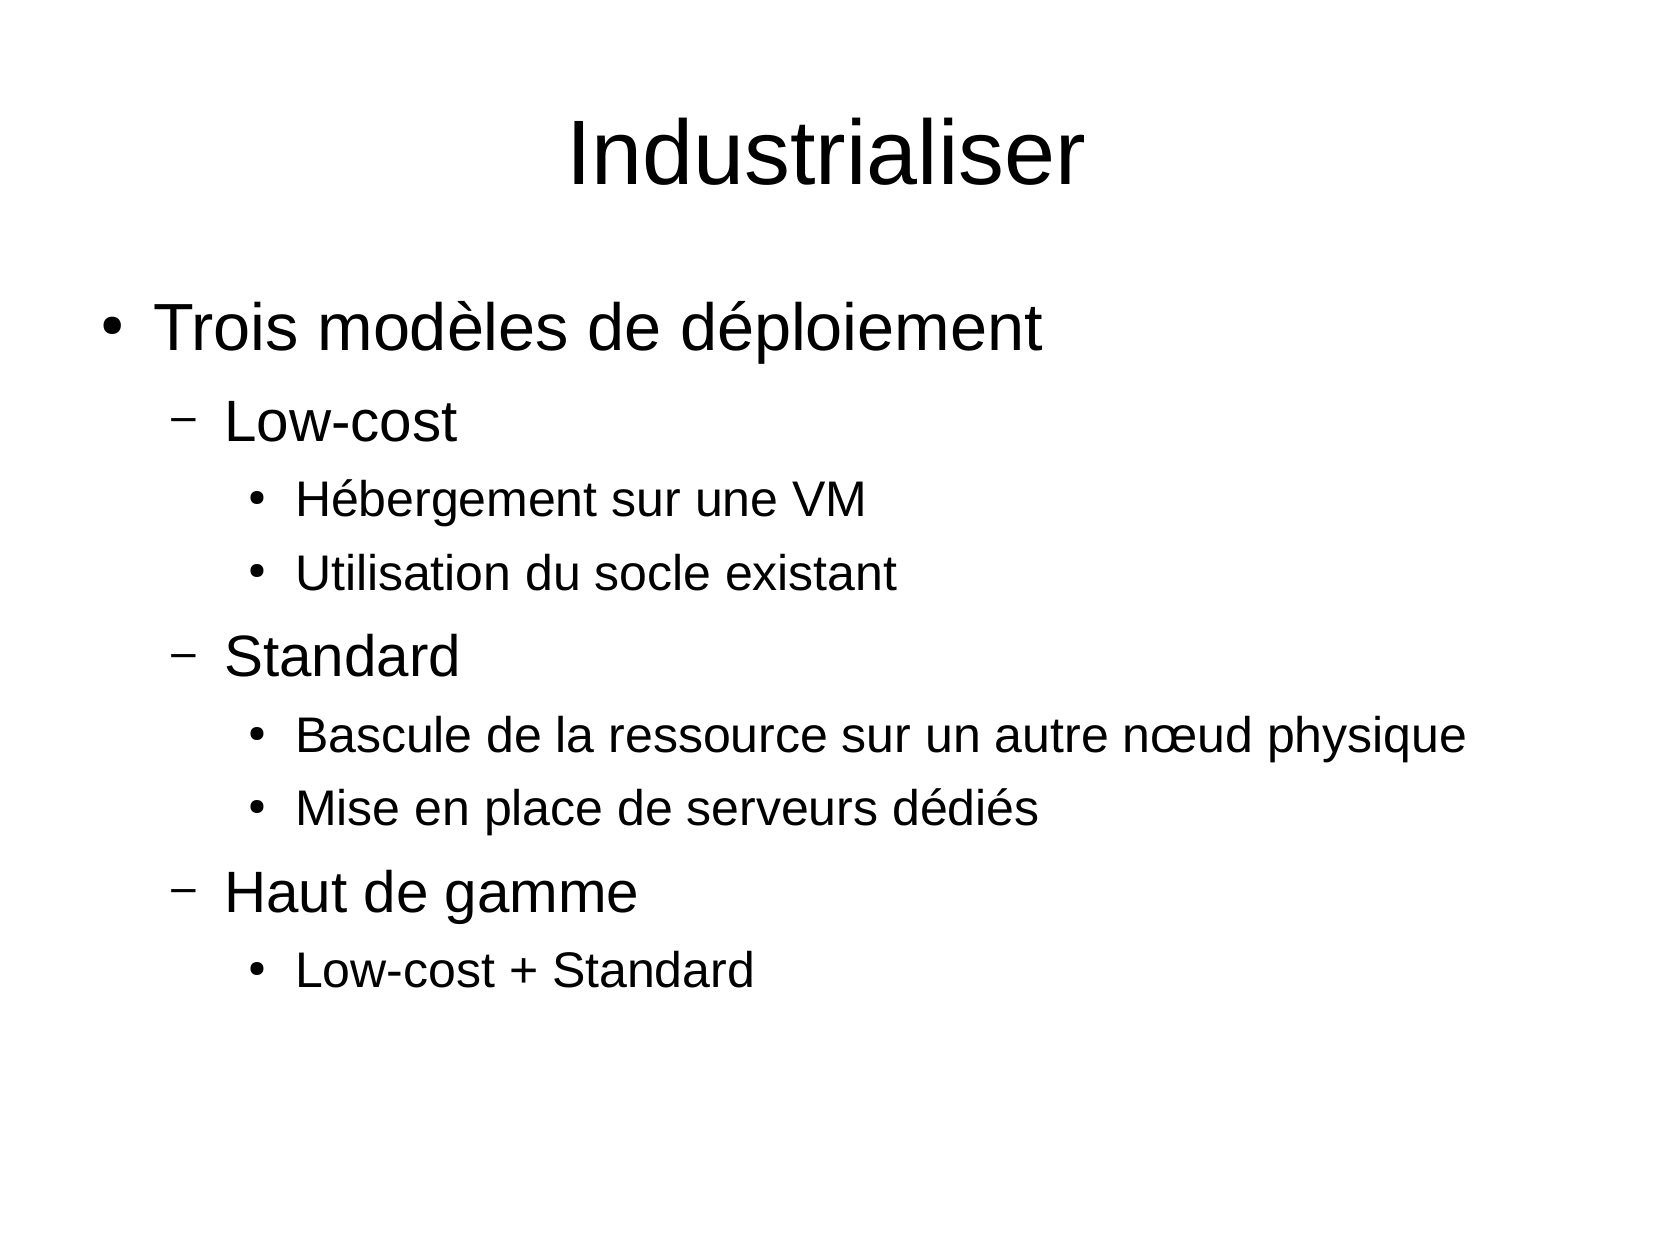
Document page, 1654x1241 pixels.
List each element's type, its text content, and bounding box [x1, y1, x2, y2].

title Industrialiser [82, 49, 1571, 257]
list Trois modèles de déploiement Low-cost Hébergement sur une VM Utilisation du socle existant Standard Bascule de la ressource sur un autre nœud physique Mise en place de serveurs dédiés Haut de gamme Low-cost + Standard [82, 290, 1571, 1010]
